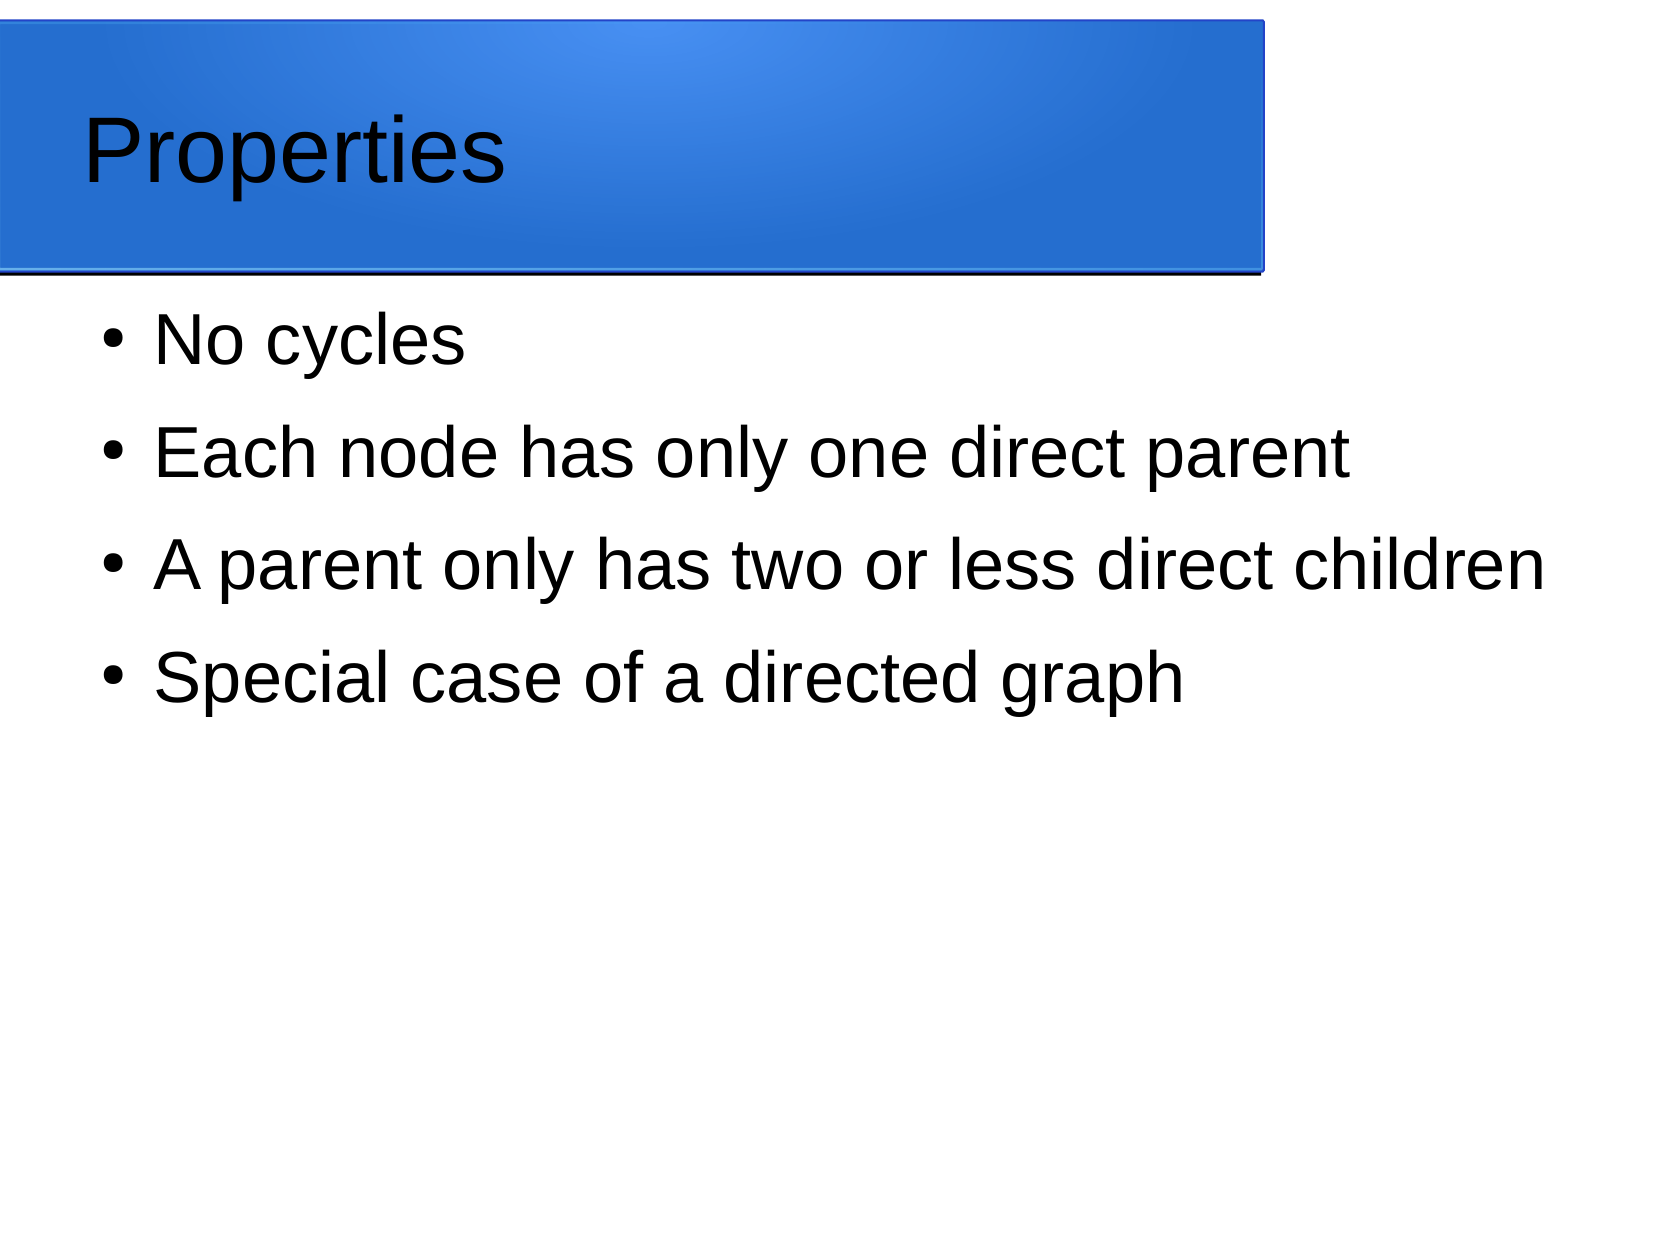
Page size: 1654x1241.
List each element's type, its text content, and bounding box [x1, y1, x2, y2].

list No cycles Each node has only one direct parent A parent only has two or less direct children Special case of a directed graph [82, 299, 1571, 1019]
title Properties [82, 47, 1235, 252]
